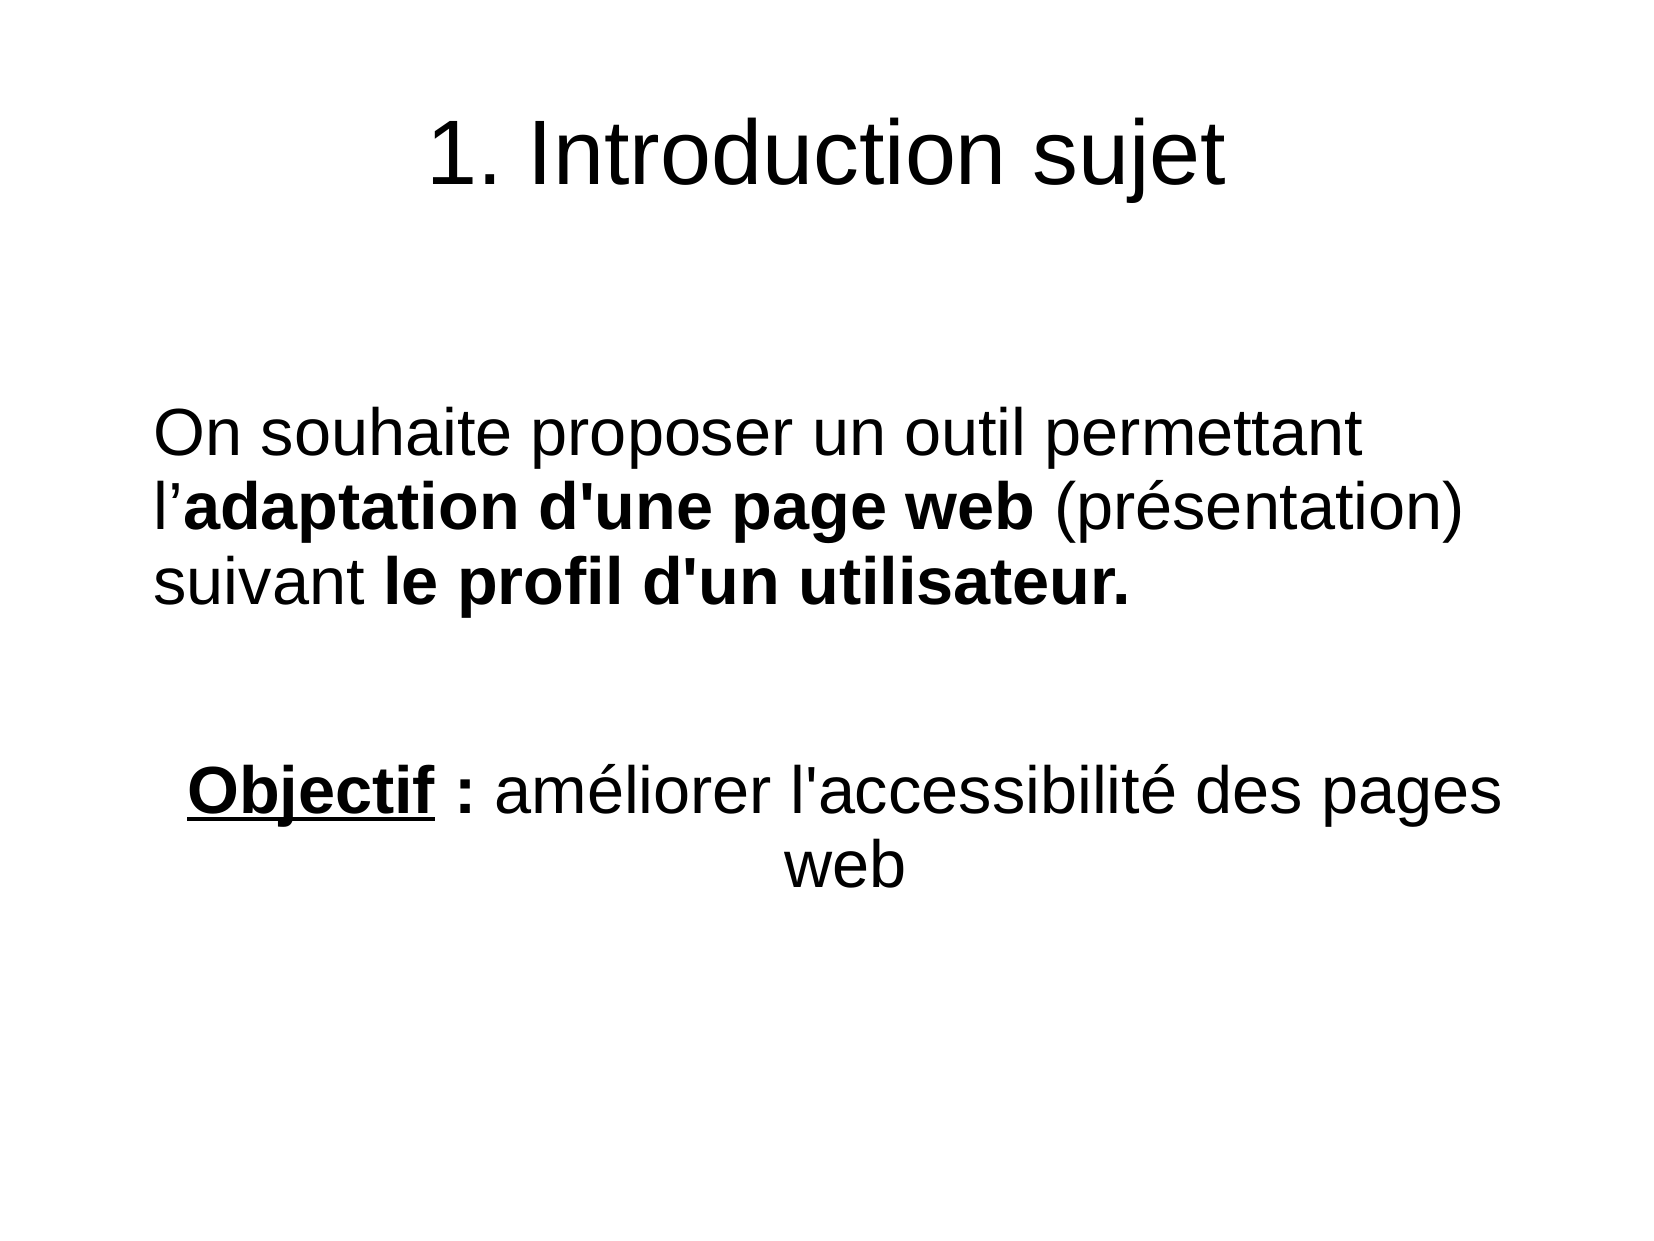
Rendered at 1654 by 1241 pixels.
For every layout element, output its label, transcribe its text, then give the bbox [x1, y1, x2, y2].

list On souhaite proposer un outil permettant l’adaptation d'une page web (présentation) suivant le profil d'un utilisateur. Objectif : améliorer l'accessibilité des pages web [82, 290, 1538, 1010]
title 1. Introduction sujet [82, 49, 1571, 257]
